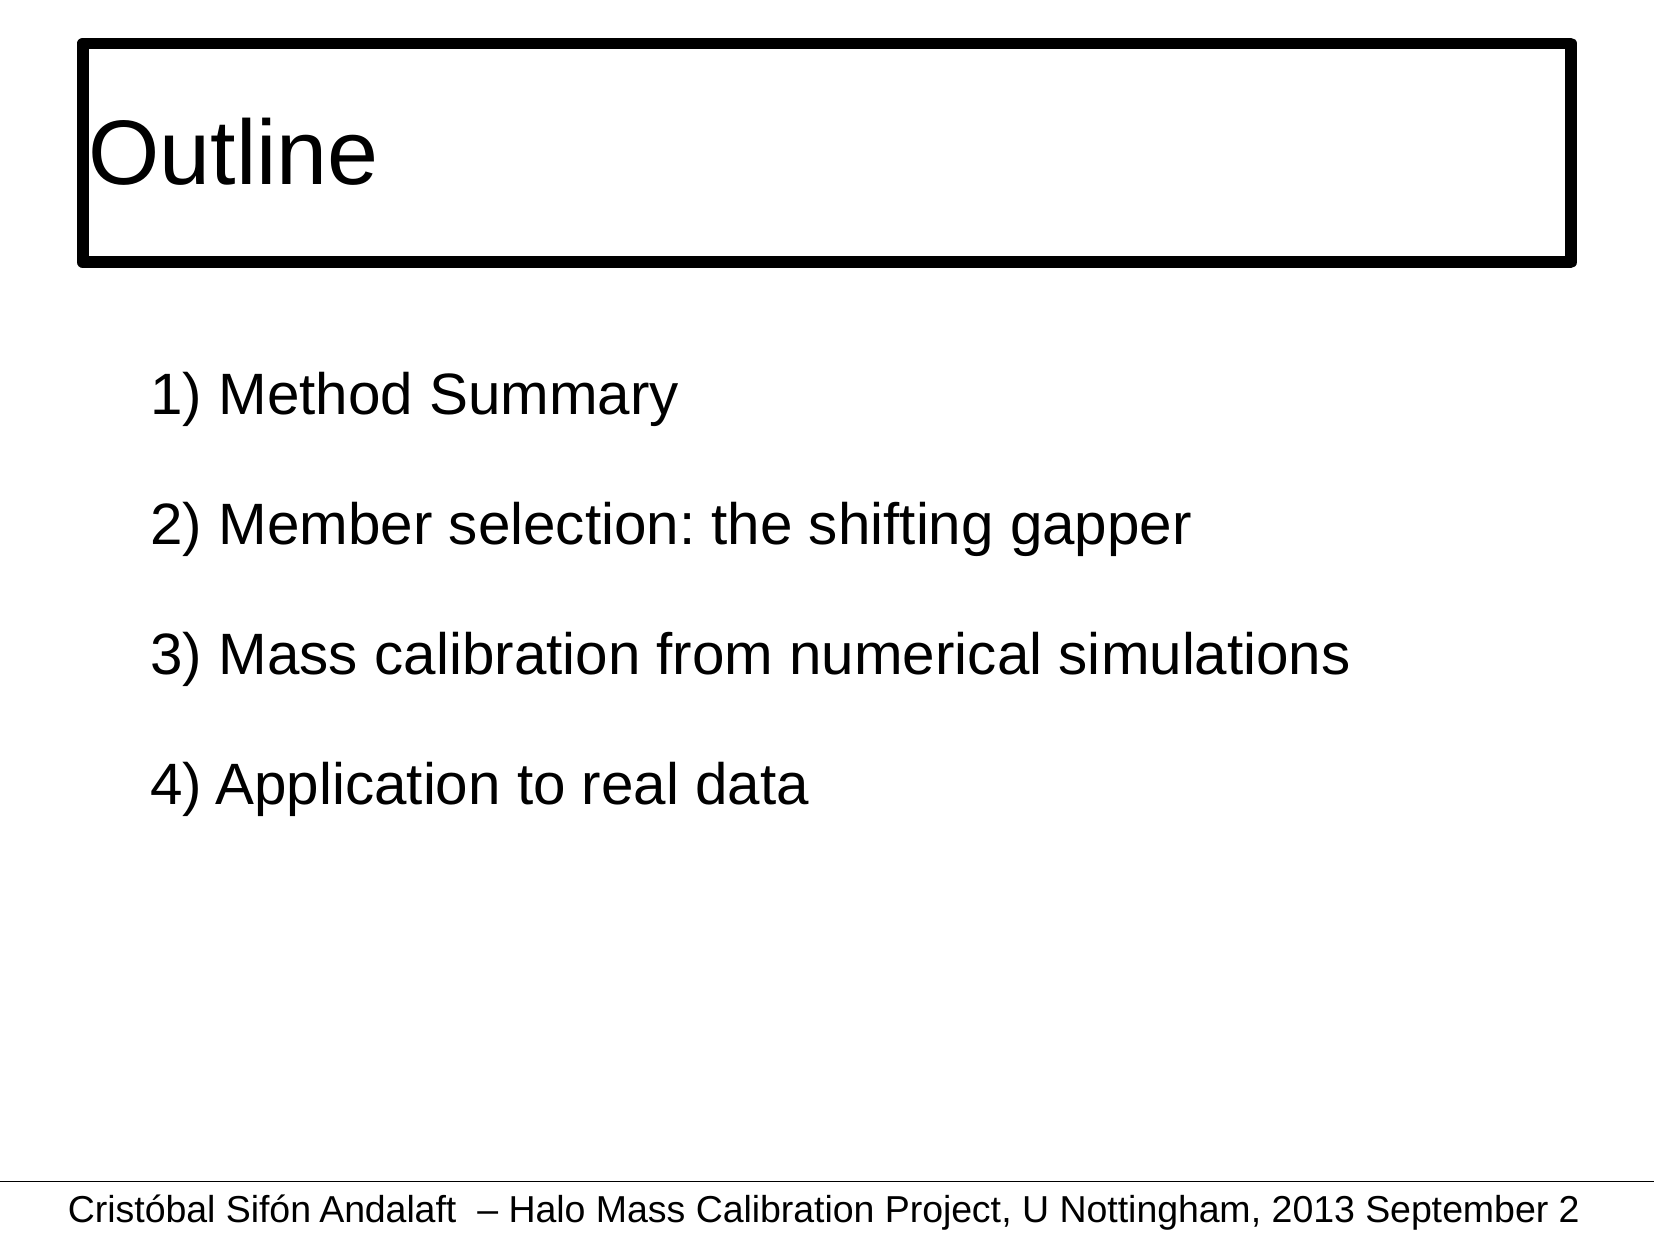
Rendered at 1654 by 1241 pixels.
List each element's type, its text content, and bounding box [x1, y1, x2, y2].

title Outline [82, 43, 1571, 263]
text_box 1) Method Summary 2) Member selection: the shifting gapper 3) Mass calibration from numerical simulations 4) Application to real data [135, 354, 1364, 890]
text_box Cristóbal Sifón Andalaft – Halo Mass Calibration Project, U Nottingham, 2013 September 2 [53, 1181, 1599, 1238]
